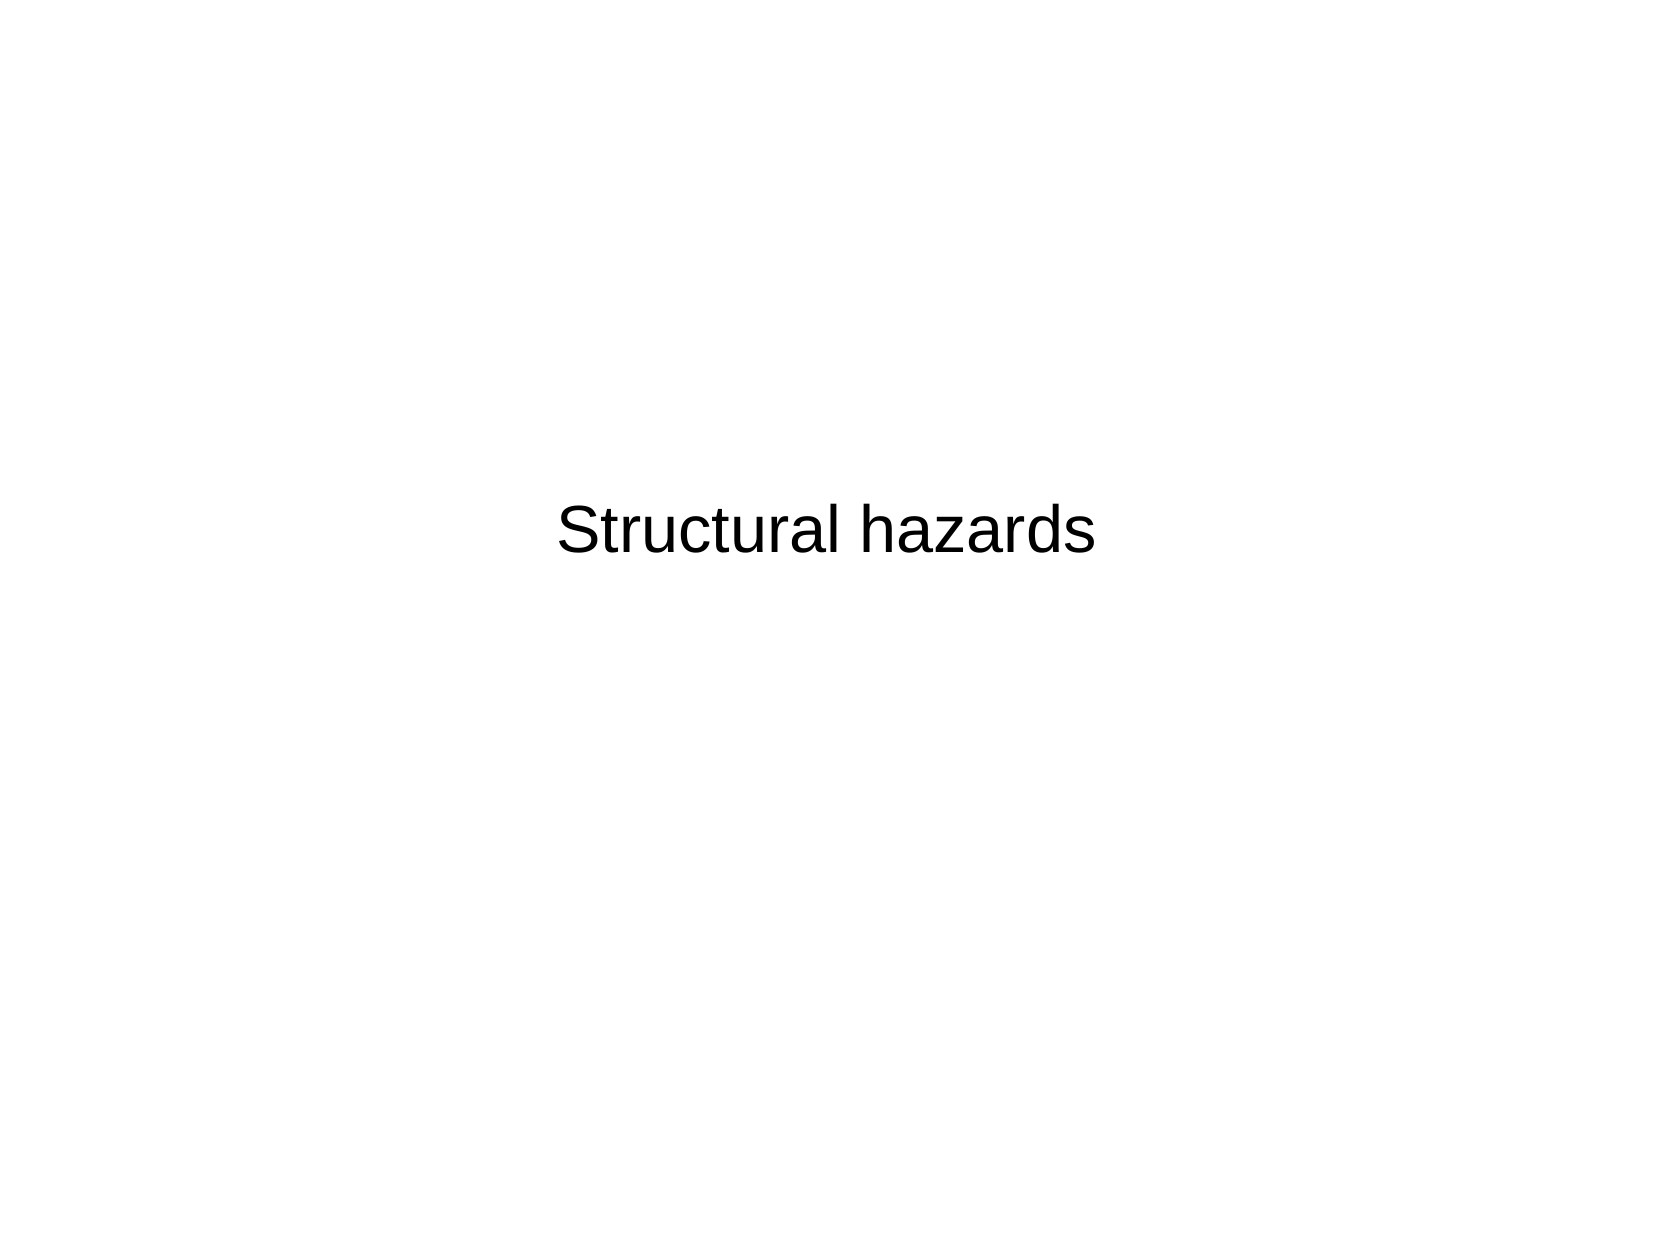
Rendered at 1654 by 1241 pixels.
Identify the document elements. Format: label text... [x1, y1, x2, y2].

subtitle Structural hazards [82, 49, 1571, 1010]
